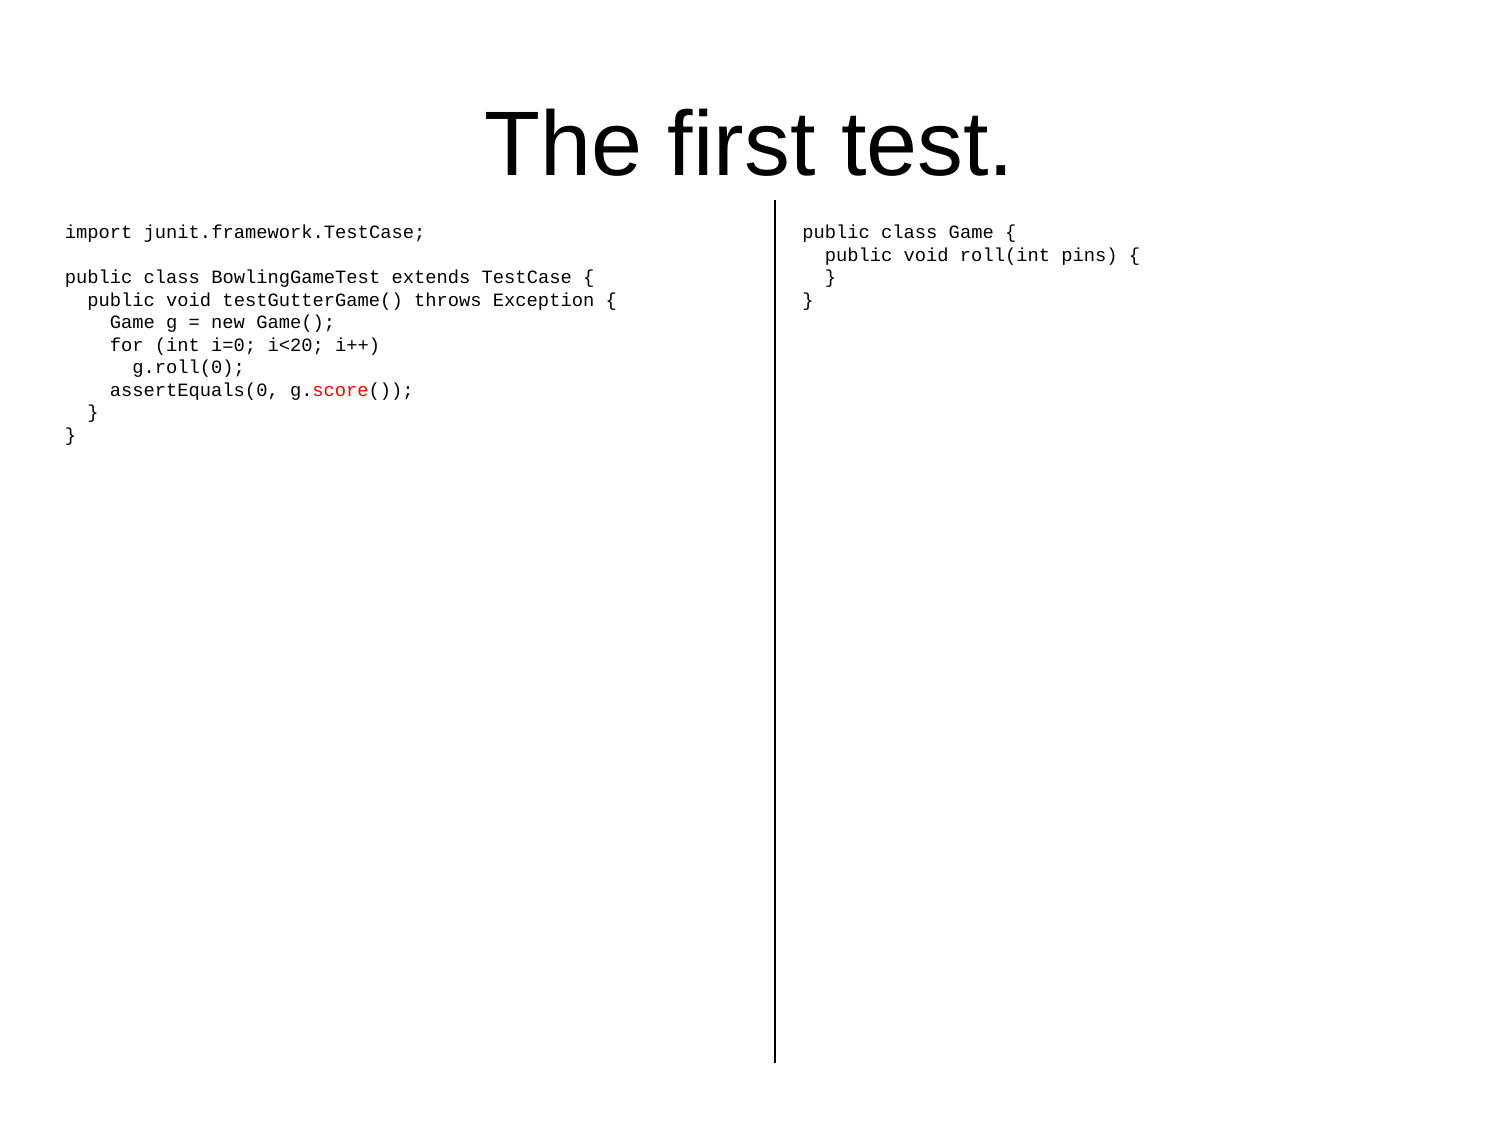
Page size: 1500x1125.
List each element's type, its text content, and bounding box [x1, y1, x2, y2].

text_box import junit.framework.TestCase; public class BowlingGameTest extends TestCase { public void testGutterGame() throws Exception { Game g = new Game(); for (int i=0; i<20; i++) g.roll(0); assertEquals(0, g.score()); } } [50, 212, 713, 453]
title The first test. [75, 45, 1426, 233]
text_box public class Game { public void roll(int pins) { } } [787, 212, 1451, 341]
